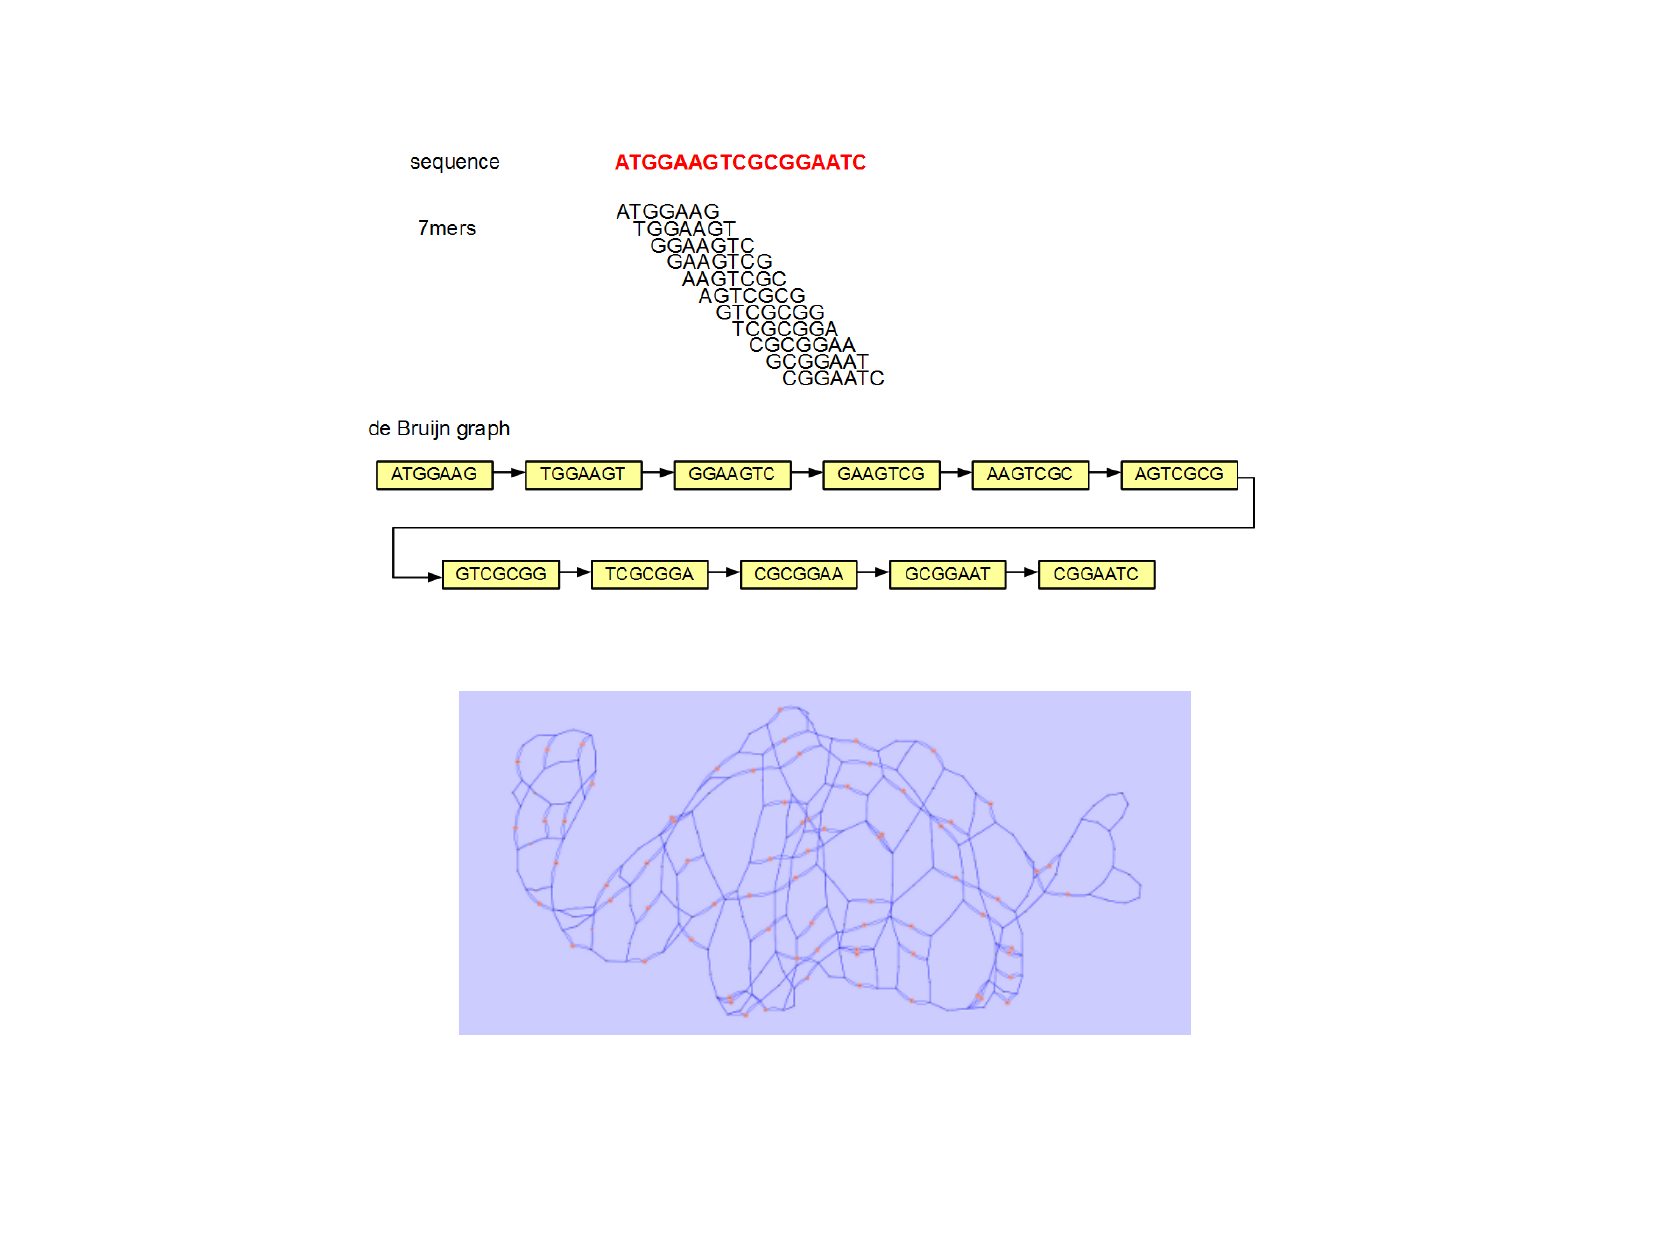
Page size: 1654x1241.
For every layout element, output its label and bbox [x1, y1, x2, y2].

picture [459, 691, 1191, 1036]
picture [356, 119, 1266, 607]
